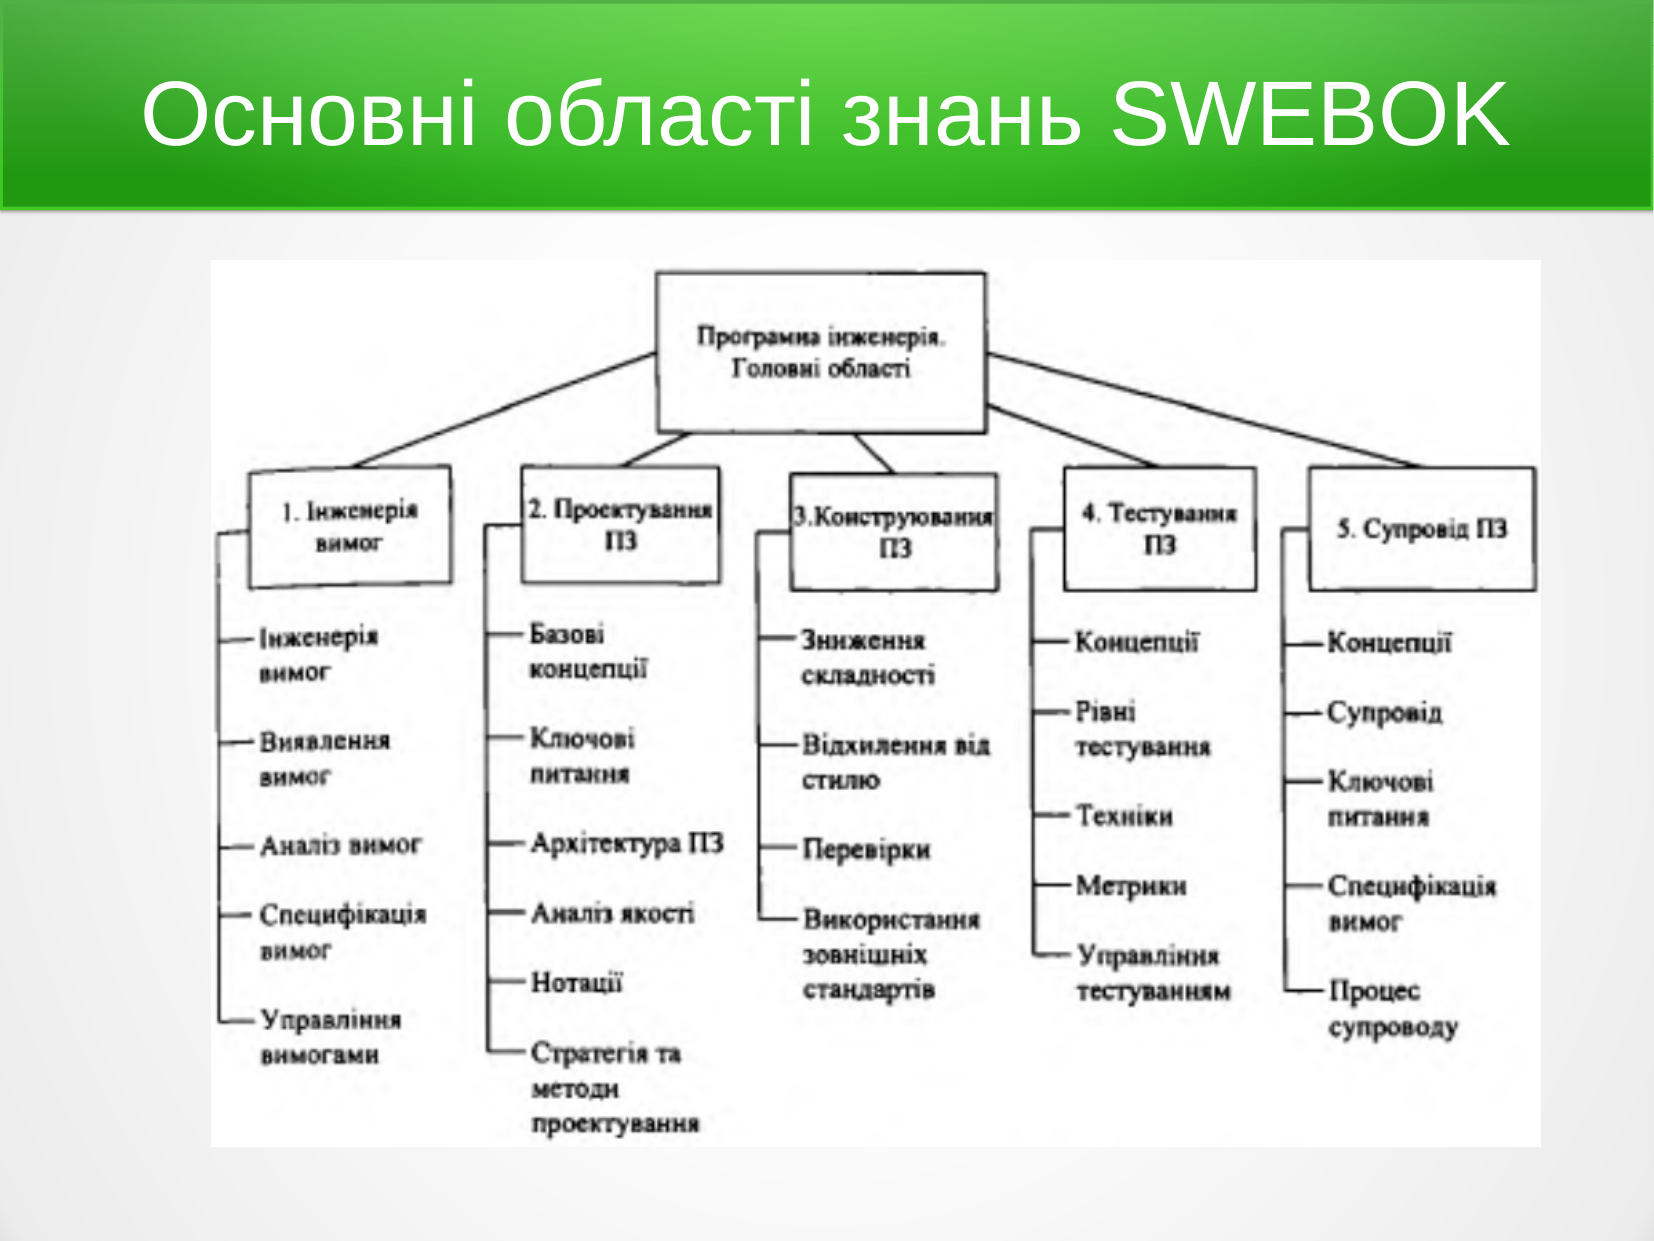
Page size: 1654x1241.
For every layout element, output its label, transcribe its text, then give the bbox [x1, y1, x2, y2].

title Основні області знань SWEBOK [82, 49, 1571, 179]
picture [211, 260, 1541, 1147]
